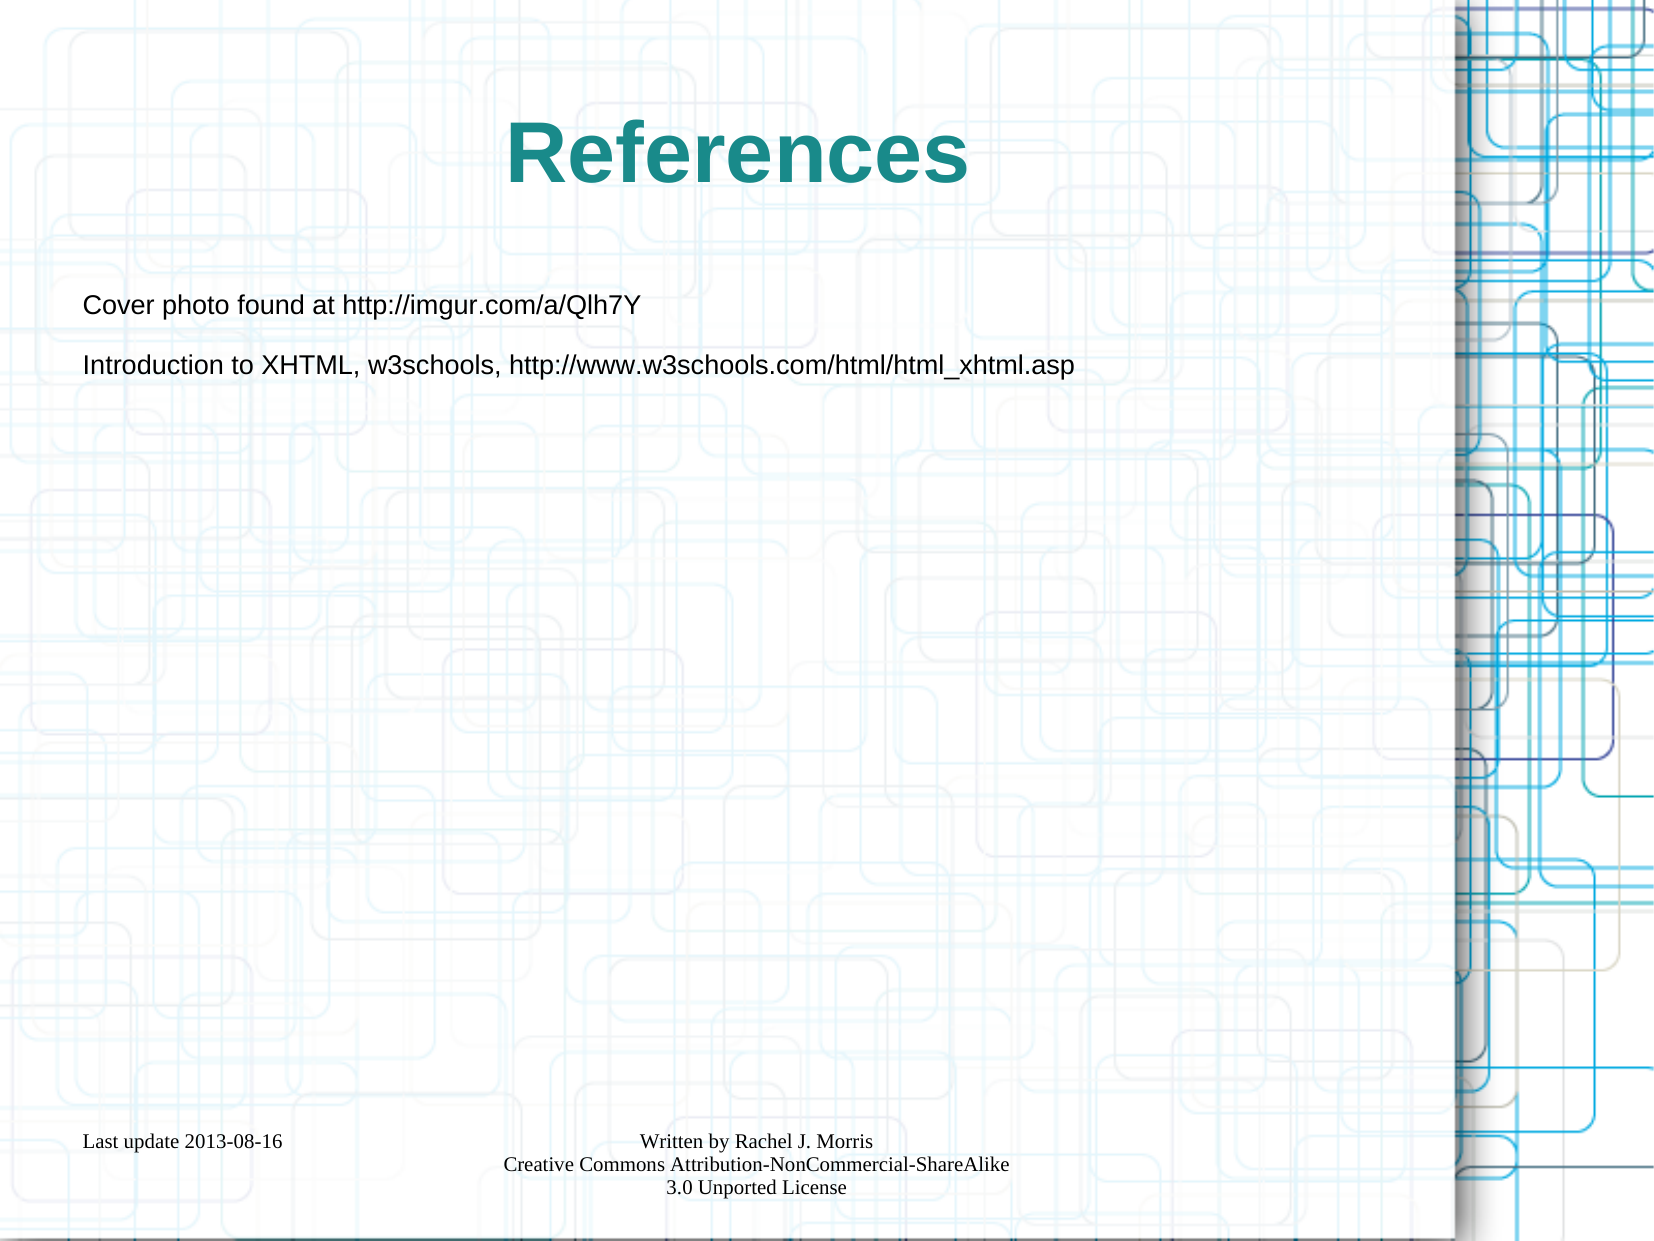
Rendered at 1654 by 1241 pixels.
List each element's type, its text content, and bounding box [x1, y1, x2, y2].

list Cover photo found at http://imgur.com/a/Qlh7Y Introduction to XHTML, w3schools, http://www.w3schools.com/html/html_xhtml.asp [82, 290, 1418, 1010]
picture [0, 0, 1654, 1241]
title References [59, 49, 1418, 257]
